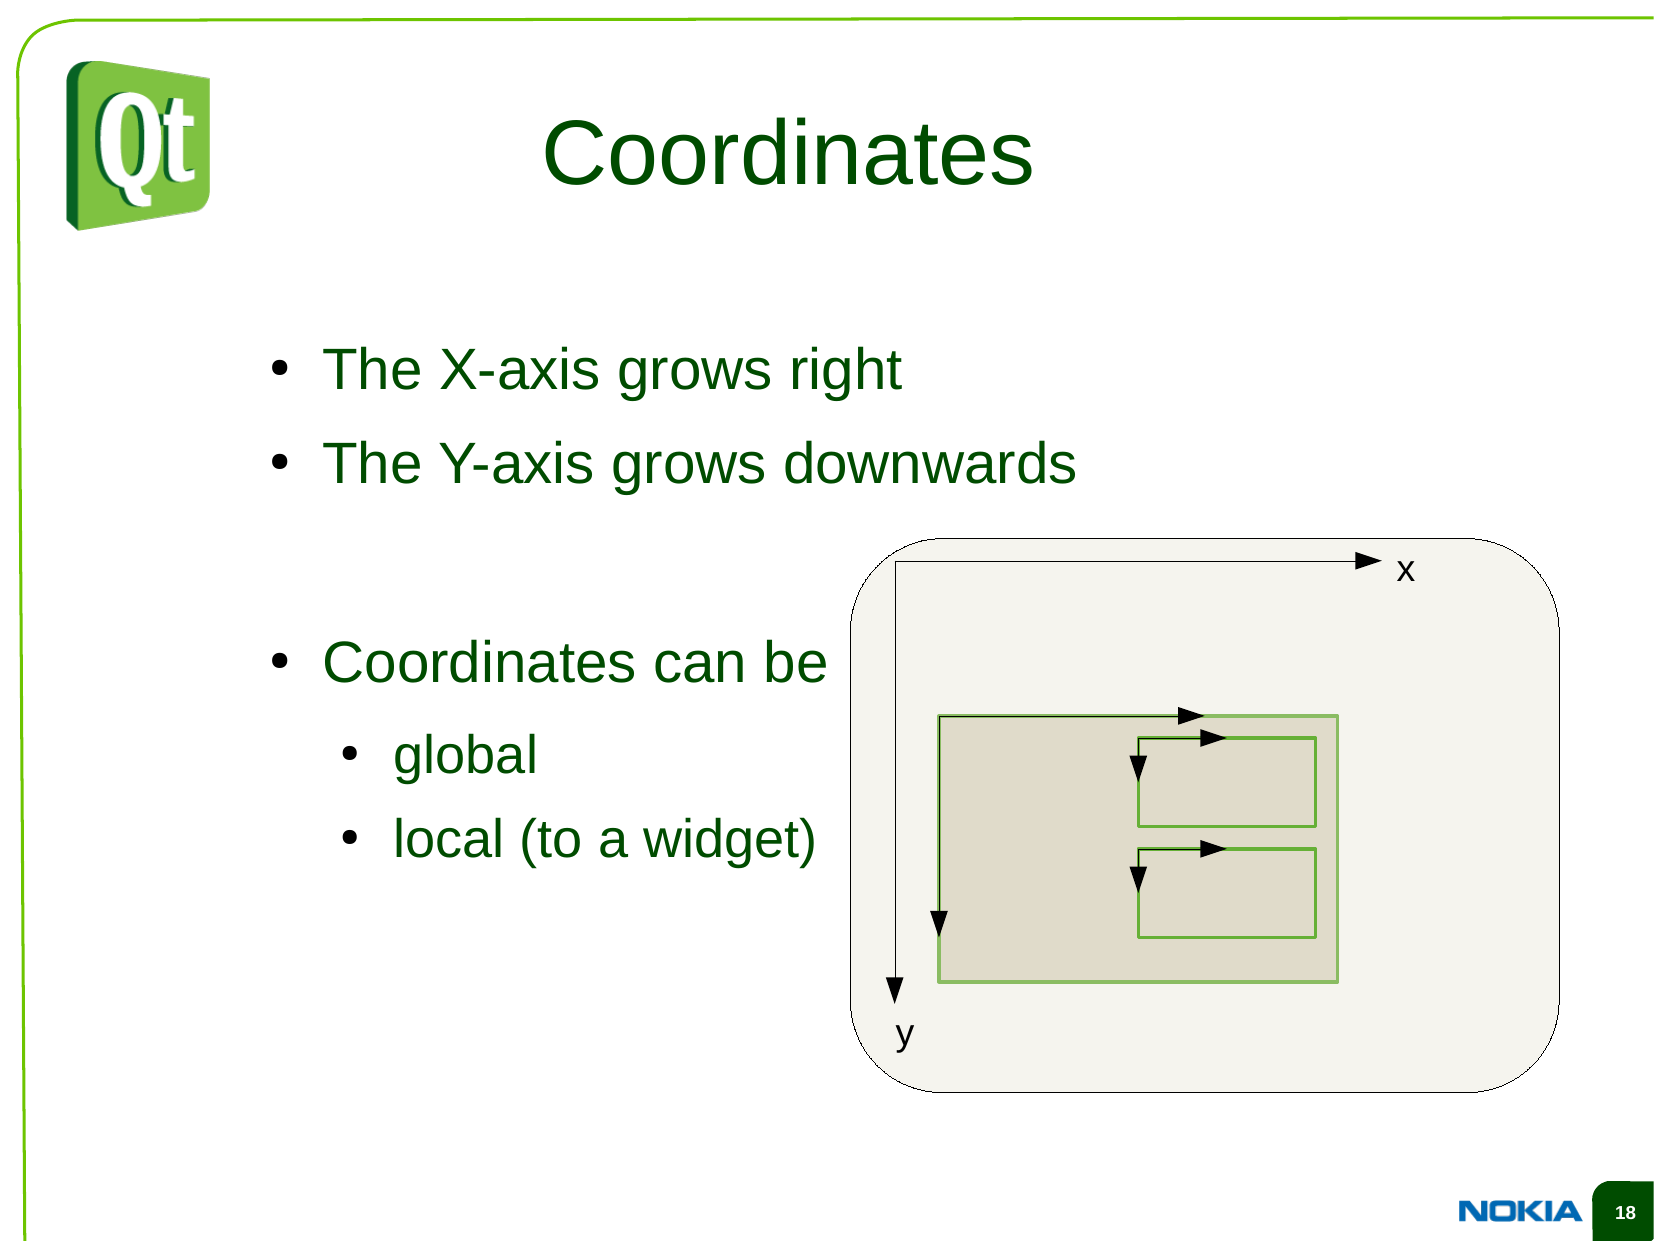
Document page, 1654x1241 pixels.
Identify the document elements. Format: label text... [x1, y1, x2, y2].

title Coordinates [251, 49, 1327, 257]
text_box y [880, 1003, 930, 1061]
picture [1459, 1200, 1583, 1222]
list The X-axis grows right The Y-axis grows downwards Coordinates can be global local (to a widget) [251, 336, 1571, 1156]
text_box [850, 538, 1560, 1093]
picture [66, 61, 210, 231]
text_box x [1381, 540, 1431, 598]
